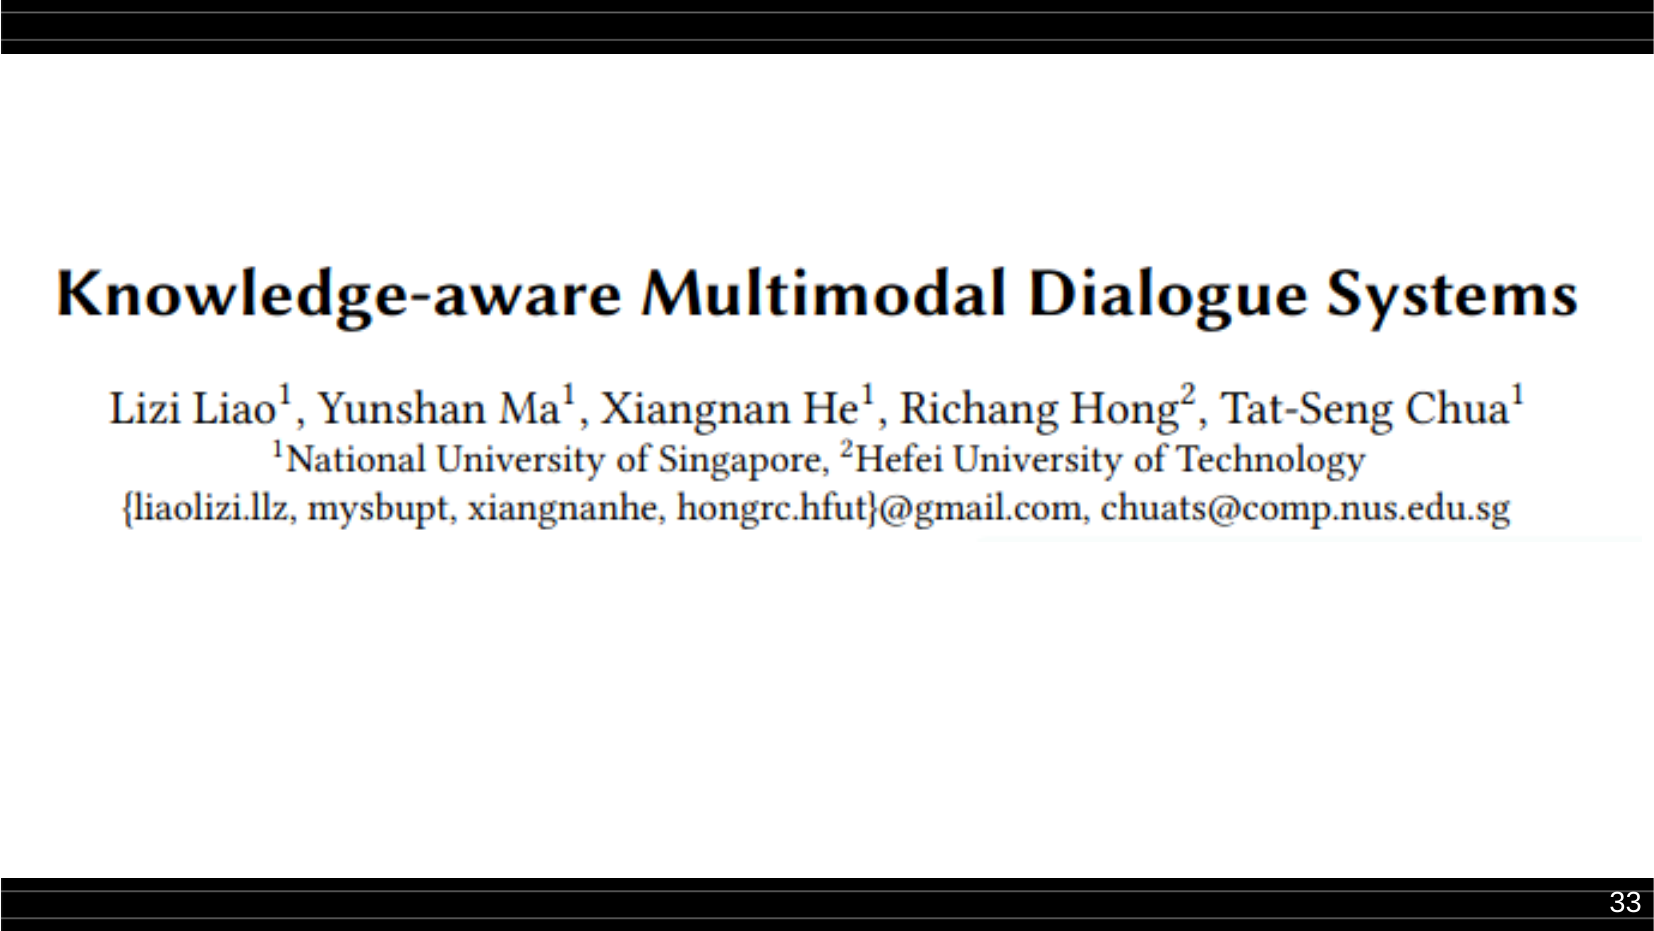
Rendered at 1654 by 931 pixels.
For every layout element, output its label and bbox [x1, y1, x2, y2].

picture [0, 224, 1642, 542]
picture [1, 0, 1654, 54]
picture [1, 878, 1654, 931]
